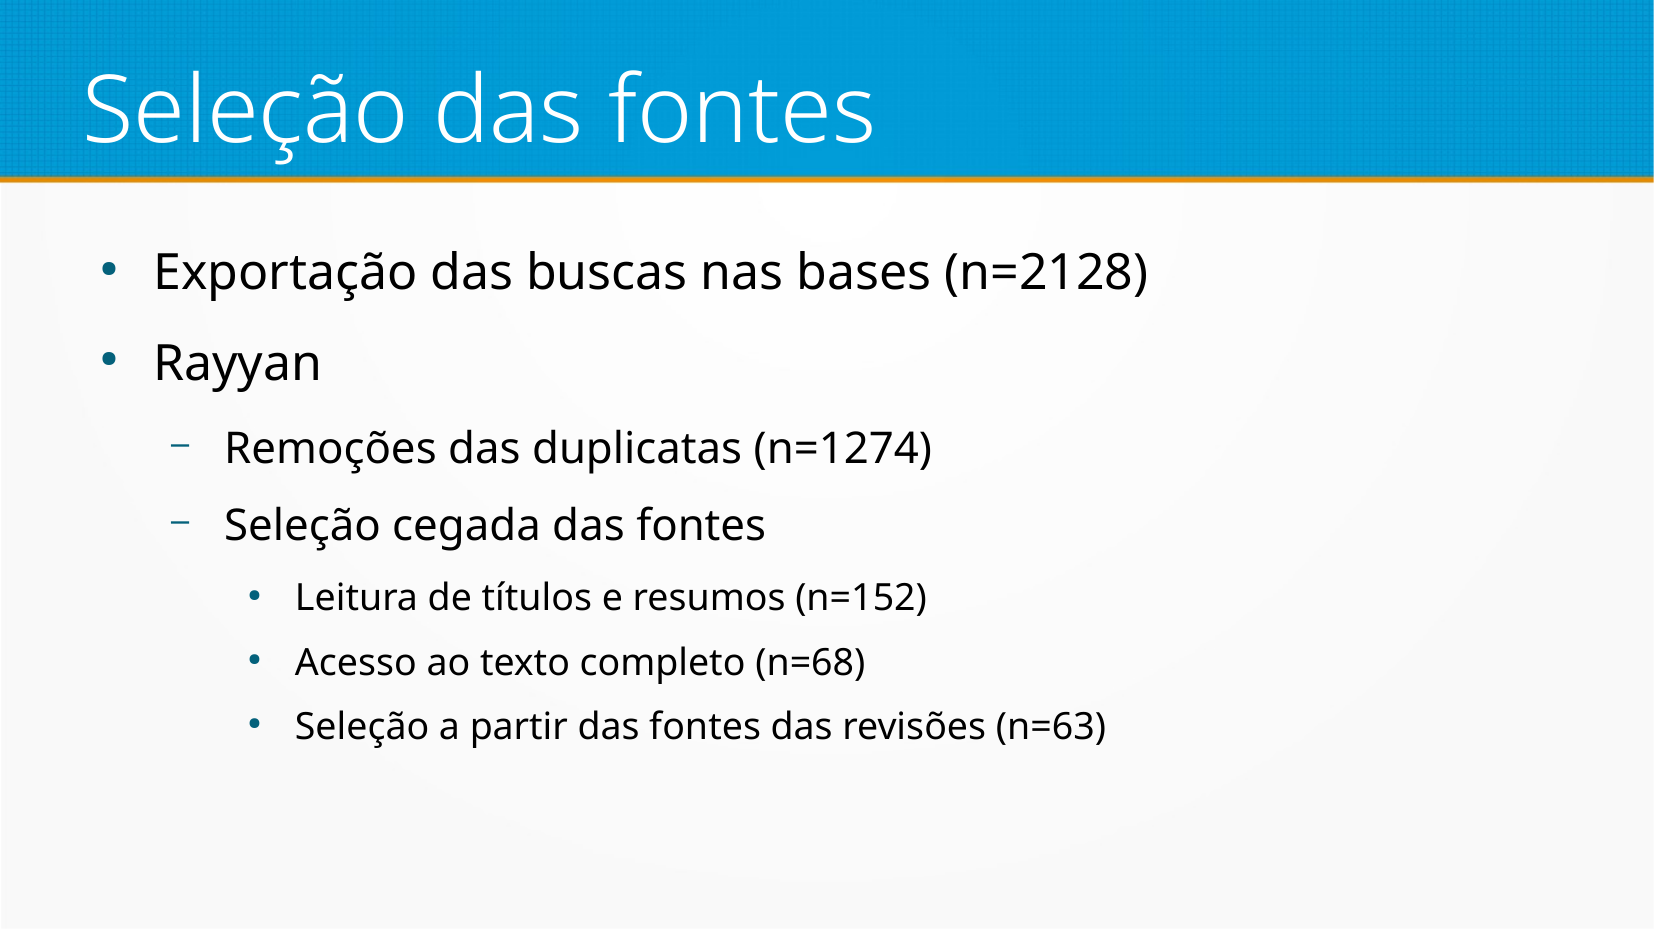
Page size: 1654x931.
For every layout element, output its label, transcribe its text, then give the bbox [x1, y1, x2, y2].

list Exportação das buscas nas bases (n=2128) Rayyan Remoções das duplicatas (n=1274) Seleção cegada das fontes Leitura de títulos e resumos (n=152) Acesso ao texto completo (n=68) Seleção a partir das fontes das revisões (n=63) [82, 236, 1563, 811]
title Seleção das fontes [82, 14, 1571, 171]
picture [0, 175, 1654, 931]
